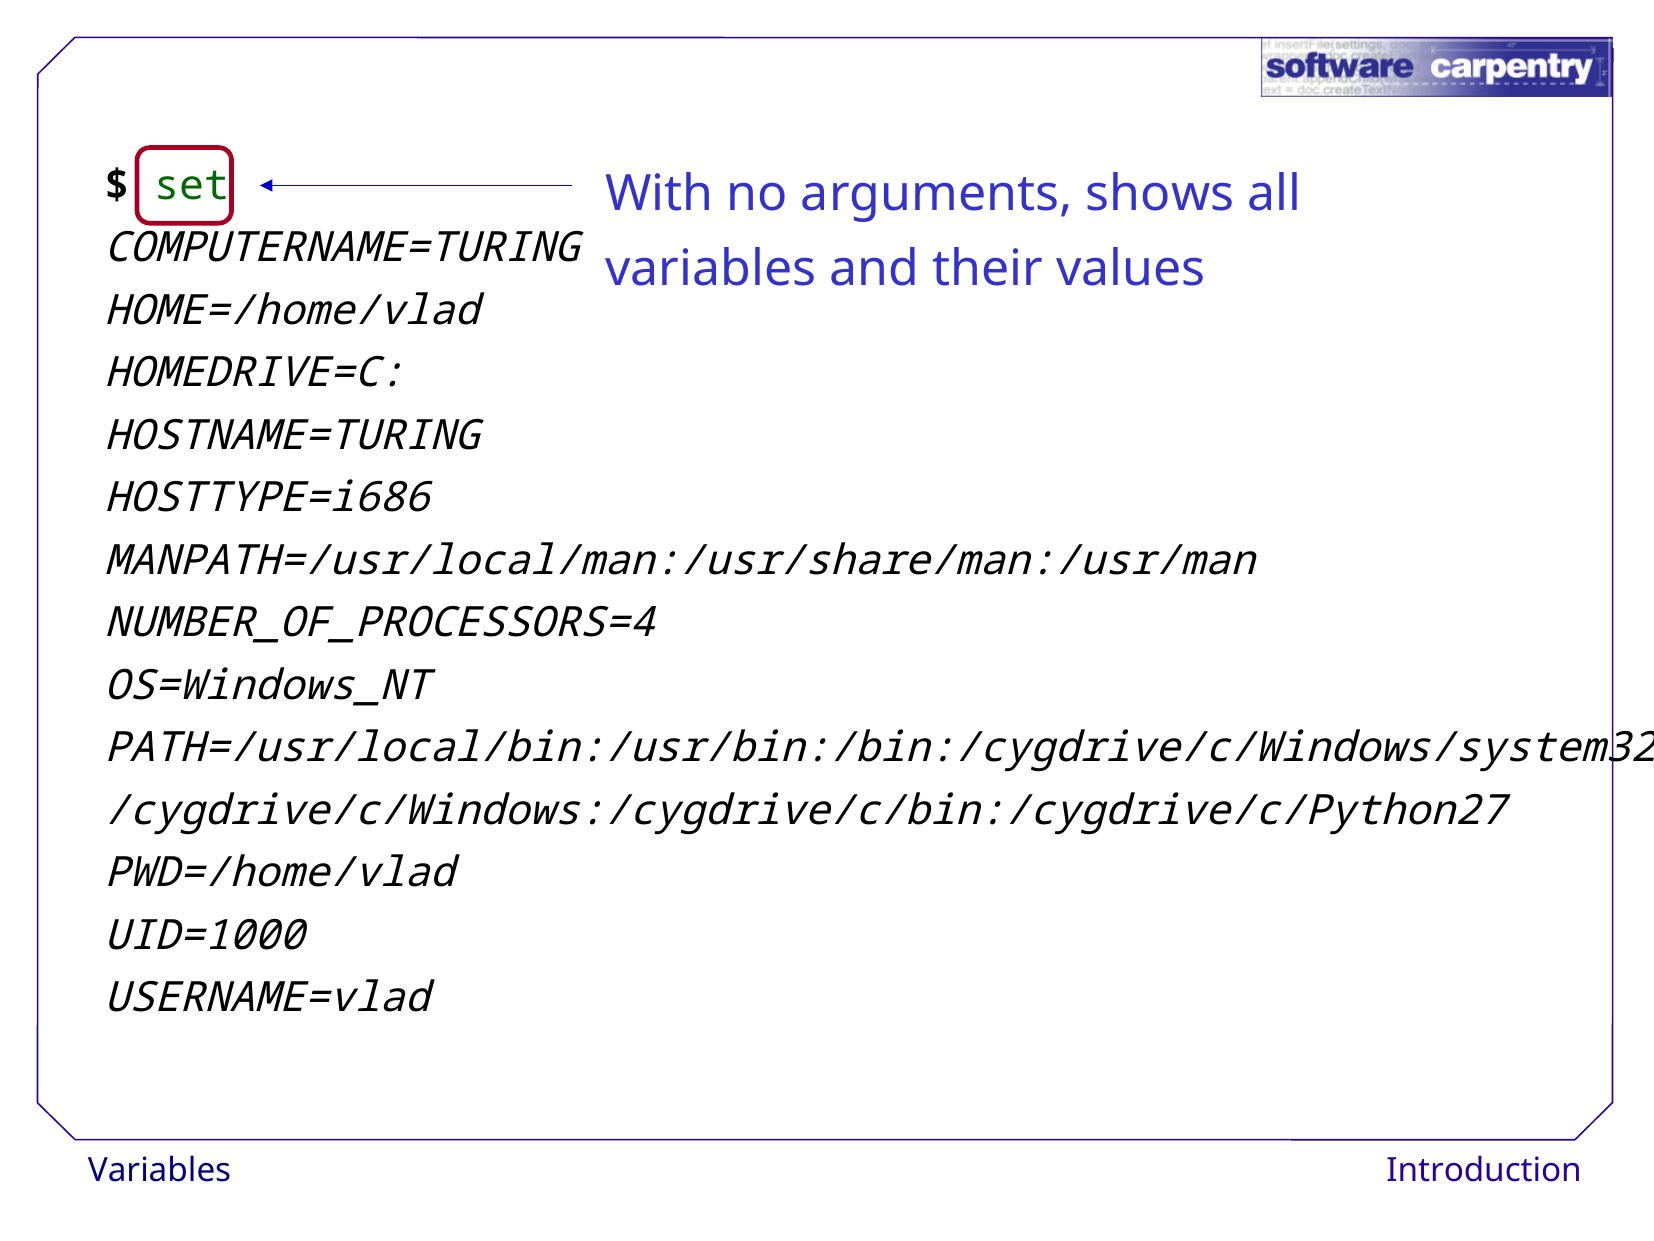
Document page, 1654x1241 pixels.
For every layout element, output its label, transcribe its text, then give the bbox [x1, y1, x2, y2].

picture [1261, 39, 1613, 97]
text_box With no arguments, shows all variables and their values [590, 137, 1423, 299]
text_box $ set COMPUTERNAME=TURING HOME=/home/vlad HOMEDRIVE=C: HOSTNAME=TURING HOSTTYPE=i686 MANPATH=/usr/local/man:/usr/share/man:/usr/man NUMBER_OF_PROCESSORS=4 OS=Windows_NT PATH=/usr/local/bin:/usr/bin:/bin:/cygdrive/c/Windows/system32: /cygdrive/c/Windows:/cygdrive/c/bin:/cygdrive/c/Python27 PWD=/home/vlad UID=1000 USERNAME=vlad [89, 137, 1512, 1036]
